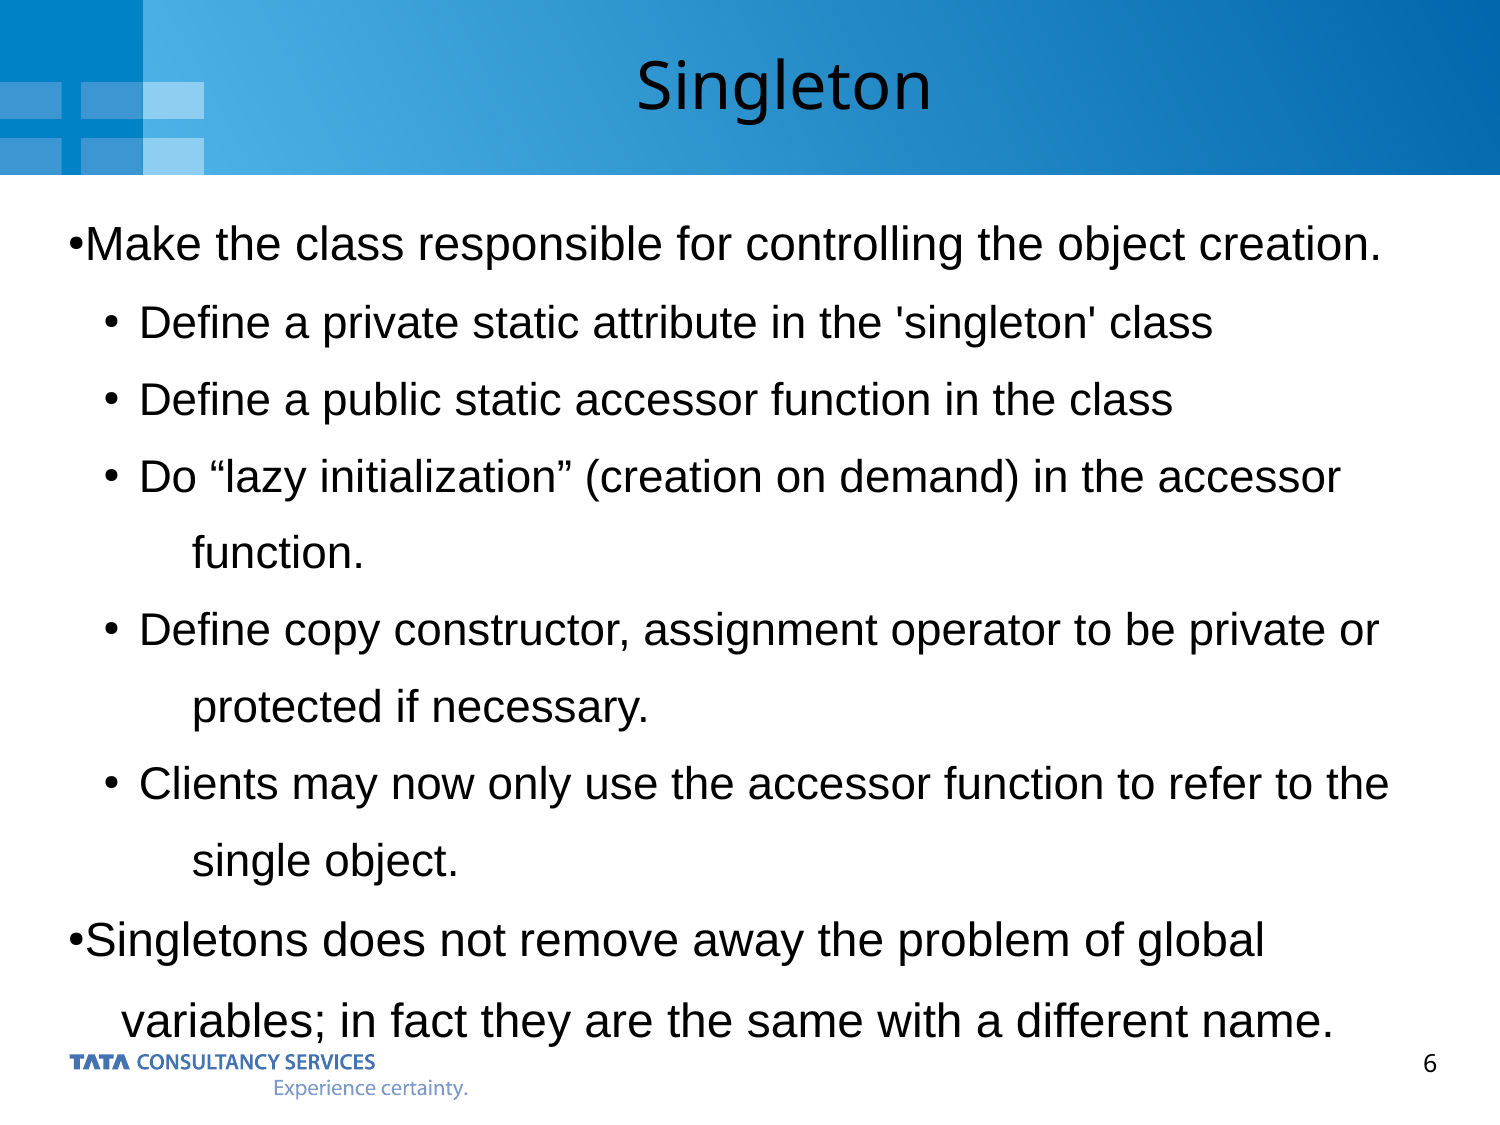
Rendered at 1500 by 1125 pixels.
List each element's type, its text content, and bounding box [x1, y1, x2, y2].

text_box Singleton [224, 11, 1347, 154]
text_box Make the class responsible for controlling the object creation. Define a private static attribute in the 'singleton' class Define a public static accessor function in the class Do “lazy initialization” (creation on demand) in the accessor function. Define copy constructor, assignment operator to be private or protected if necessary. Clients may now only use the accessor function to refer to the single object. Singletons does not remove away the problem of global variables; in fact they are the same with a different name. [35, 183, 1465, 1034]
